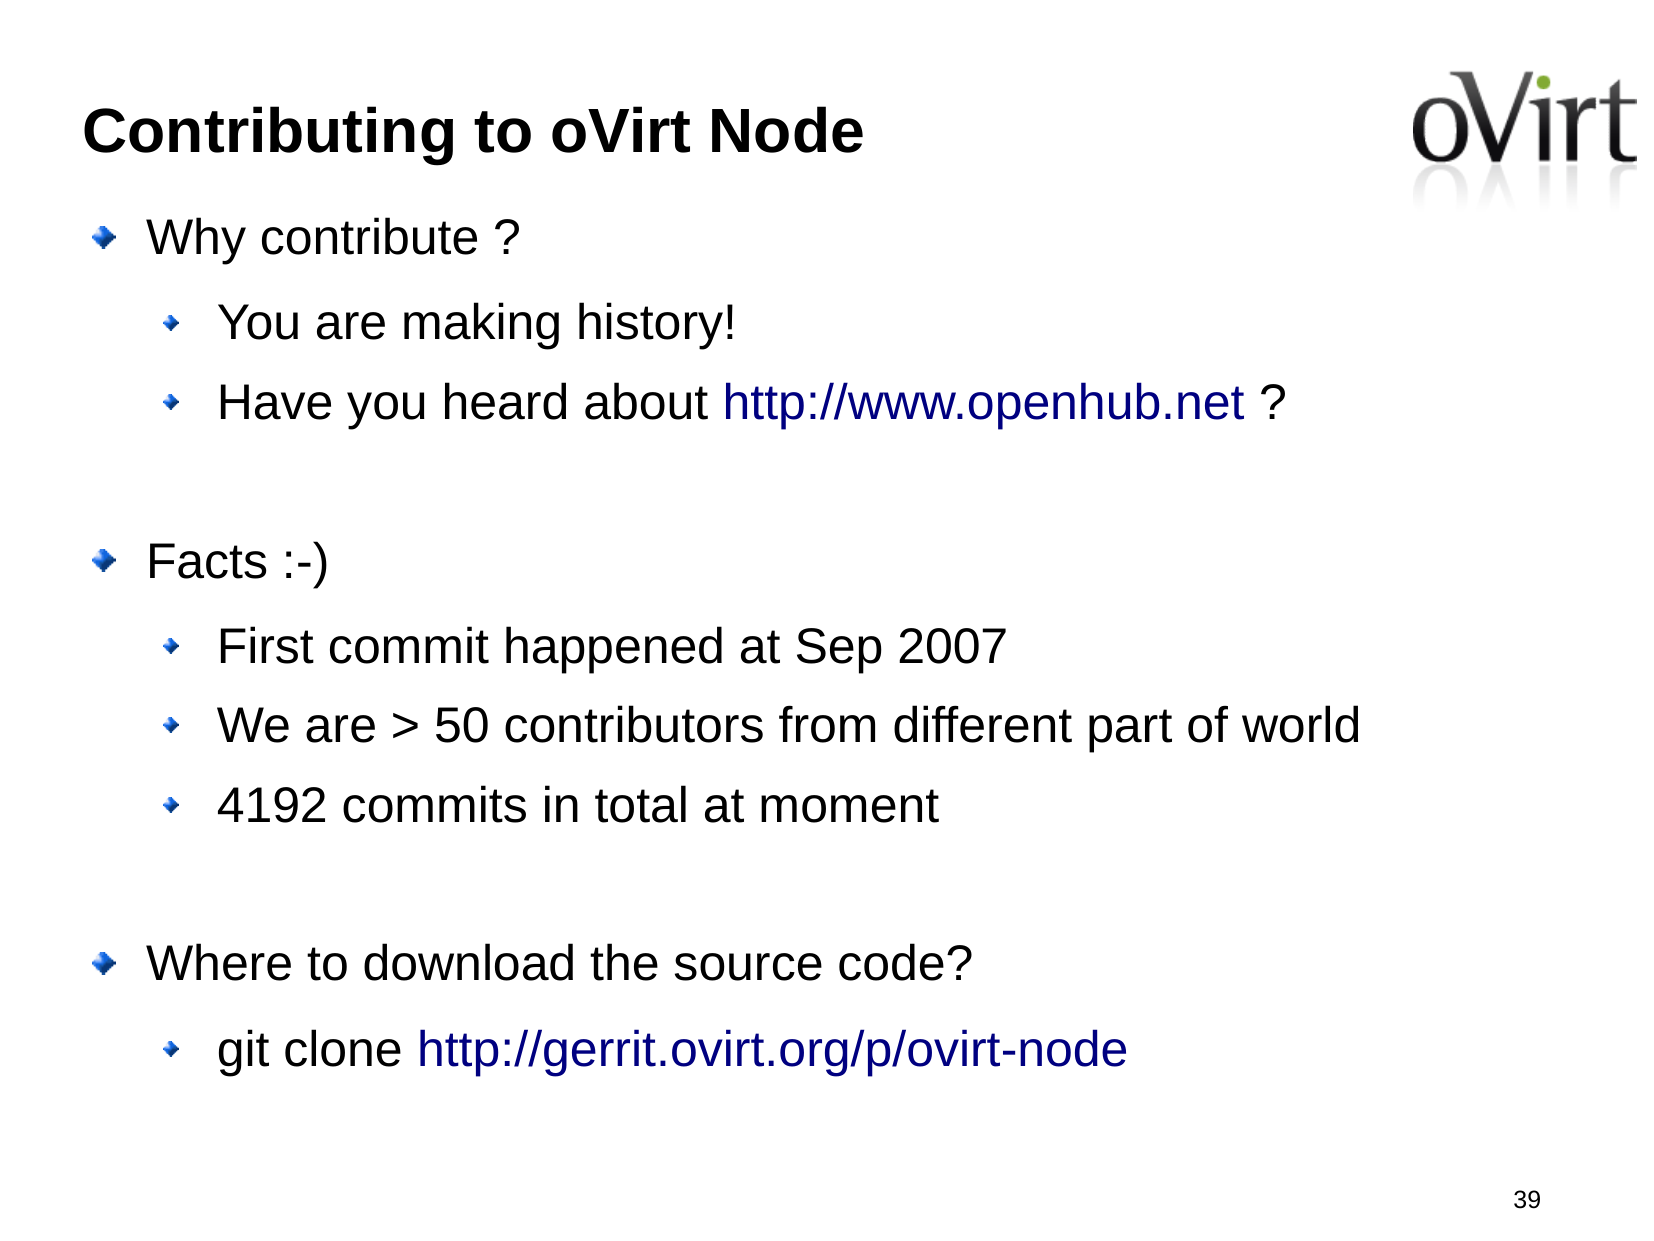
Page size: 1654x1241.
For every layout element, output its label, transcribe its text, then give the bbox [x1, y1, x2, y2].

picture [1413, 63, 1637, 212]
list Why contribute ? You are making history! Have you heard about http://www.openhub.net ? Facts :-) First commit happened at Sep 2007 We are > 50 contributors from different part of world 4192 commits in total at moment Where to download the source code? git clone http://gerrit.ovirt.org/p/ovirt-node [75, 209, 1564, 1241]
title Contributing to oVirt Node [82, 37, 1378, 209]
